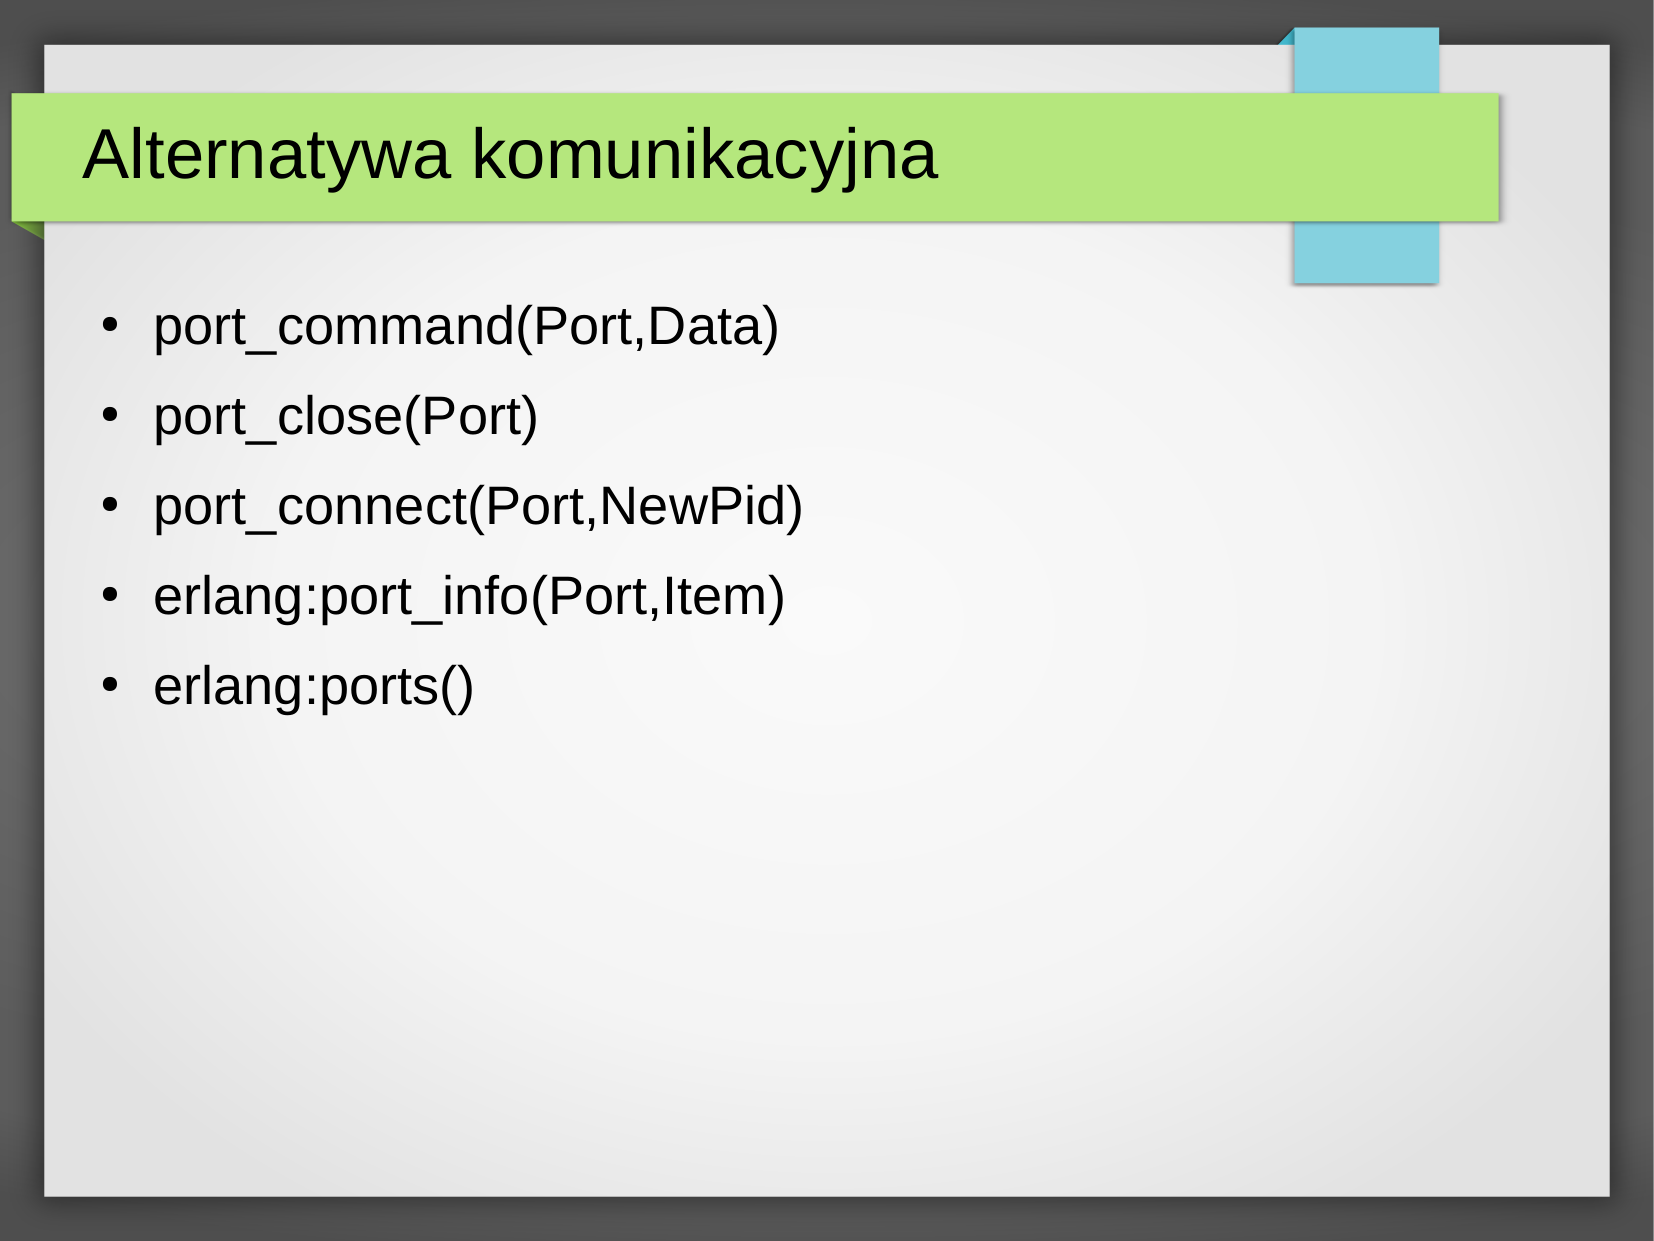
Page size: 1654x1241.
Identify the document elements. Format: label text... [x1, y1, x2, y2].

title Alternatywa komunikacyjna [82, 94, 1264, 213]
picture [0, 0, 1654, 1241]
list port_command(Port,Data) port_close(Port) port_connect(Port,NewPid) erlang:port_info(Port,Item) erlang:ports() [82, 295, 1571, 1015]
